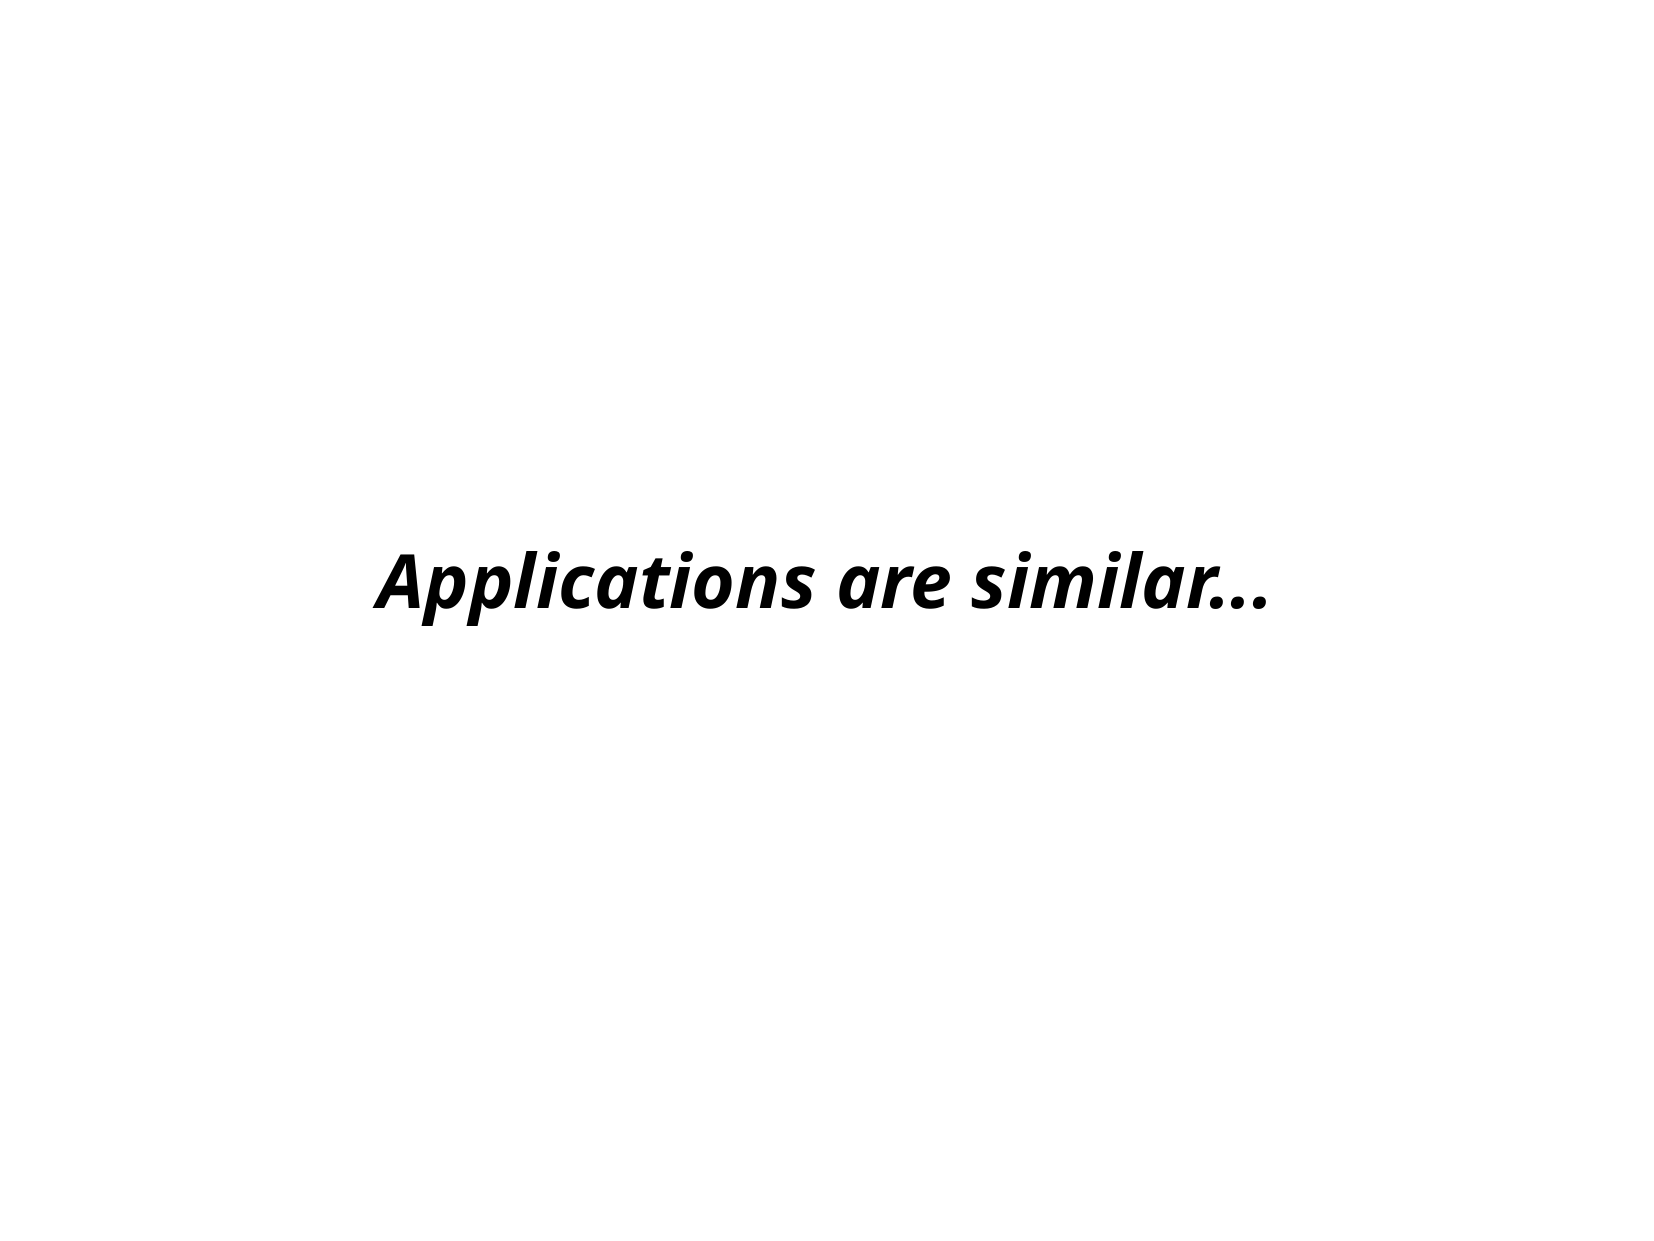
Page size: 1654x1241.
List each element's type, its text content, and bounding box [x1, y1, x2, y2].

subtitle Applications are similar... [82, 49, 1571, 1109]
